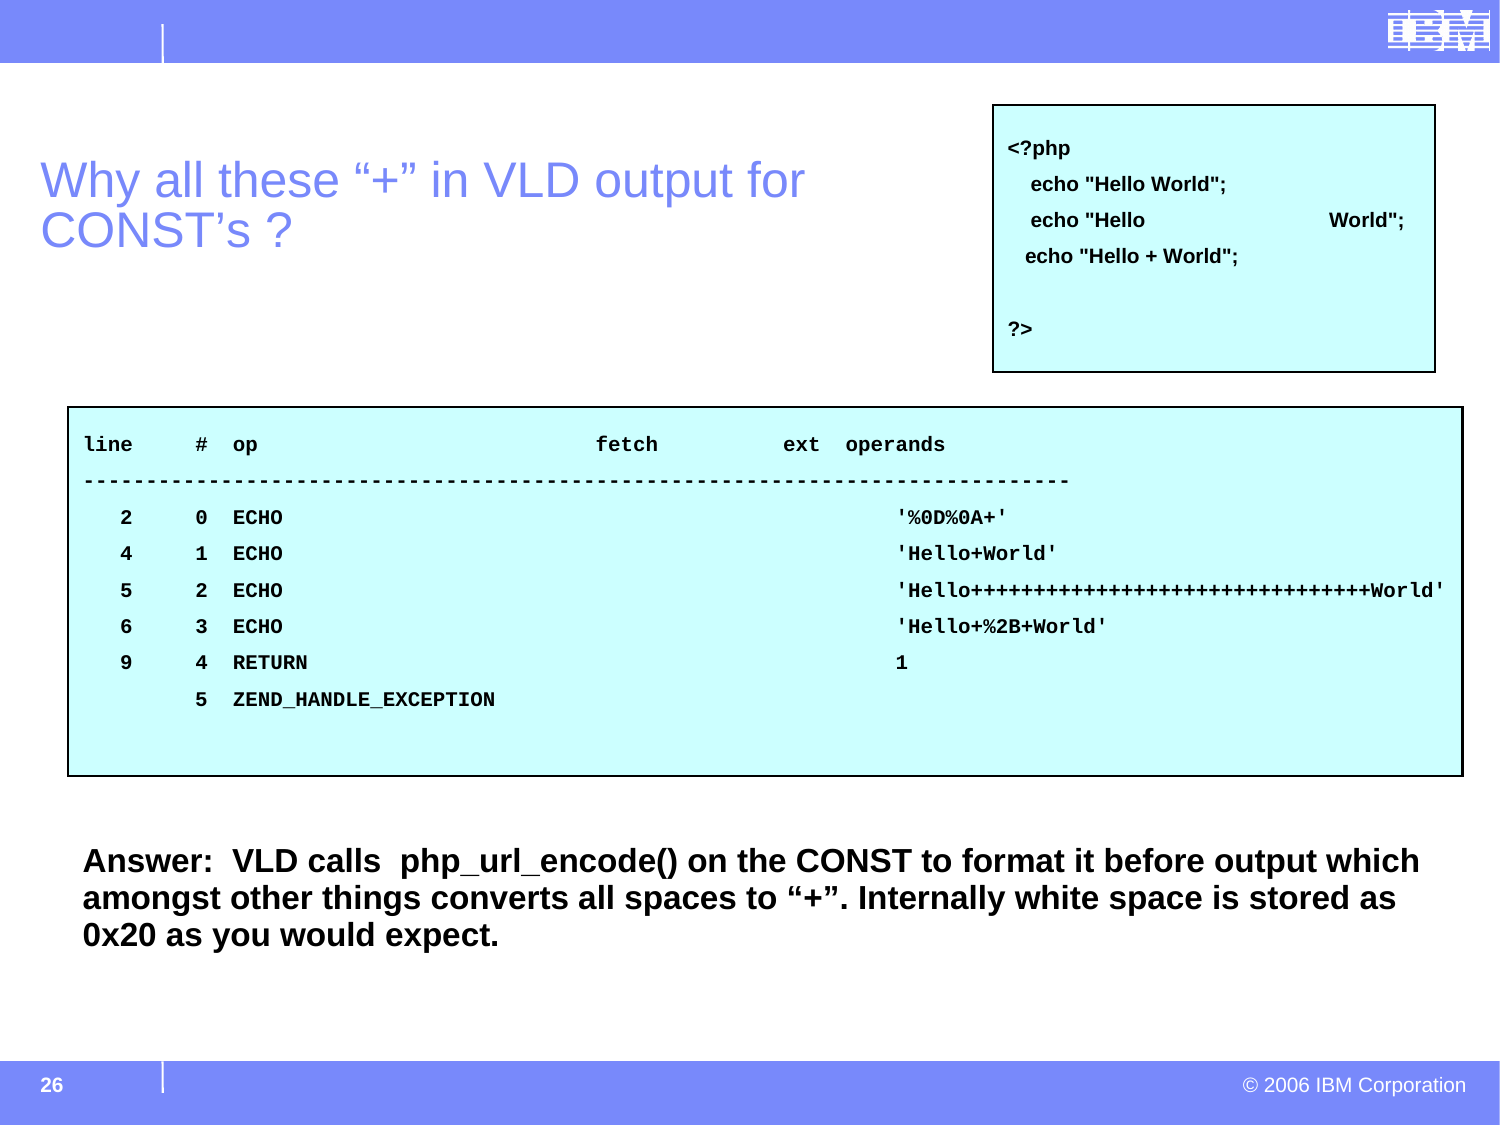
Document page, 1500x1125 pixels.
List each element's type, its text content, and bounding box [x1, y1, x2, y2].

title Why all these “+” in VLD output for CONST’s ? [25, 109, 859, 266]
text_box Answer: VLD calls php_url_encode() on the CONST to format it before output which amongst other things converts all spaces to “+”. Internally white space is stored as 0x20 as you would expect. [67, 834, 1463, 962]
text_box line # op fetch ext operands ------------------------------------------------------------------------------- 2 0 ECHO '%0D%0A+' 4 1 ECHO 'Hello+World' 5 2 ECHO 'Hello++++++++++++++++++++++++++++++++World' 6 3 ECHO 'Hello+%2B+World' 9 4 RETURN 1 5 ZEND_HANDLE_EXCEPTION [67, 406, 1463, 777]
text_box <?php echo "Hello World"; echo "Hello World"; echo "Hello + World"; ?> [992, 105, 1435, 373]
